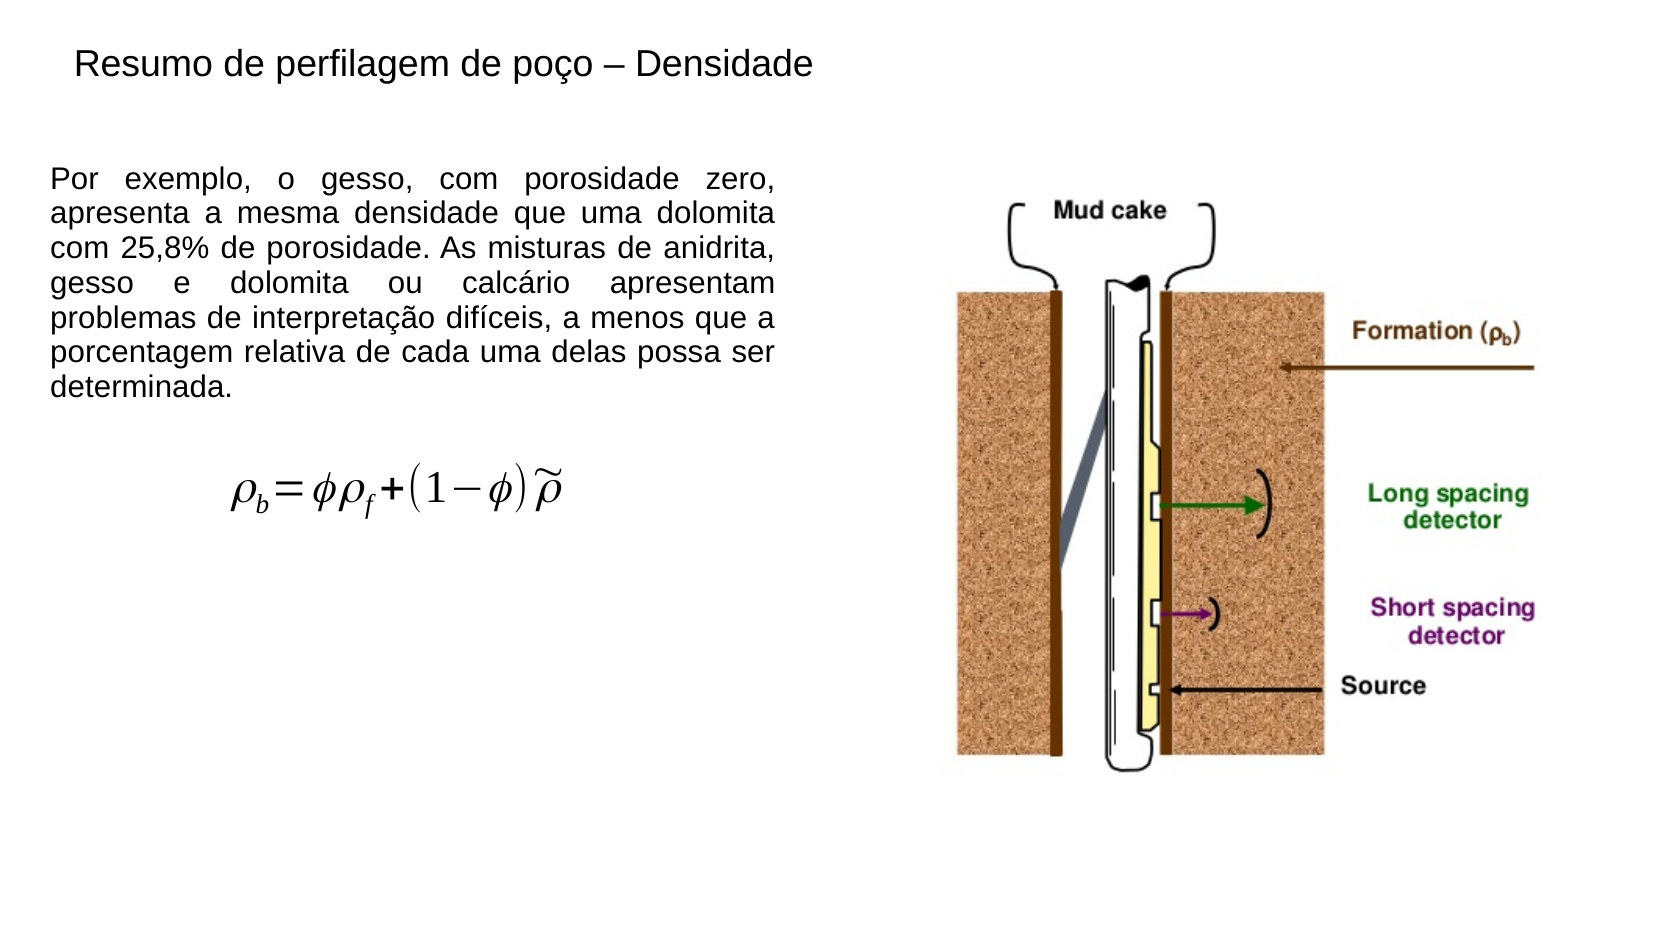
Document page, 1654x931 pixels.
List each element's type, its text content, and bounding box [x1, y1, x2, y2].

picture [897, 153, 1548, 792]
text_box Resumo de perfilagem de poço – Densidade [59, 35, 1123, 93]
chart [224, 460, 573, 519]
text_box Por exemplo, o gesso, com porosidade zero, apresenta a mesma densidade que uma dolomita com 25,8% de porosidade. As misturas de anidrita, gesso e dolomita ou calcário apresentam problemas de interpretação difíceis, a menos que a porcentagem relativa de cada uma delas possa ser determinada. [35, 153, 792, 412]
